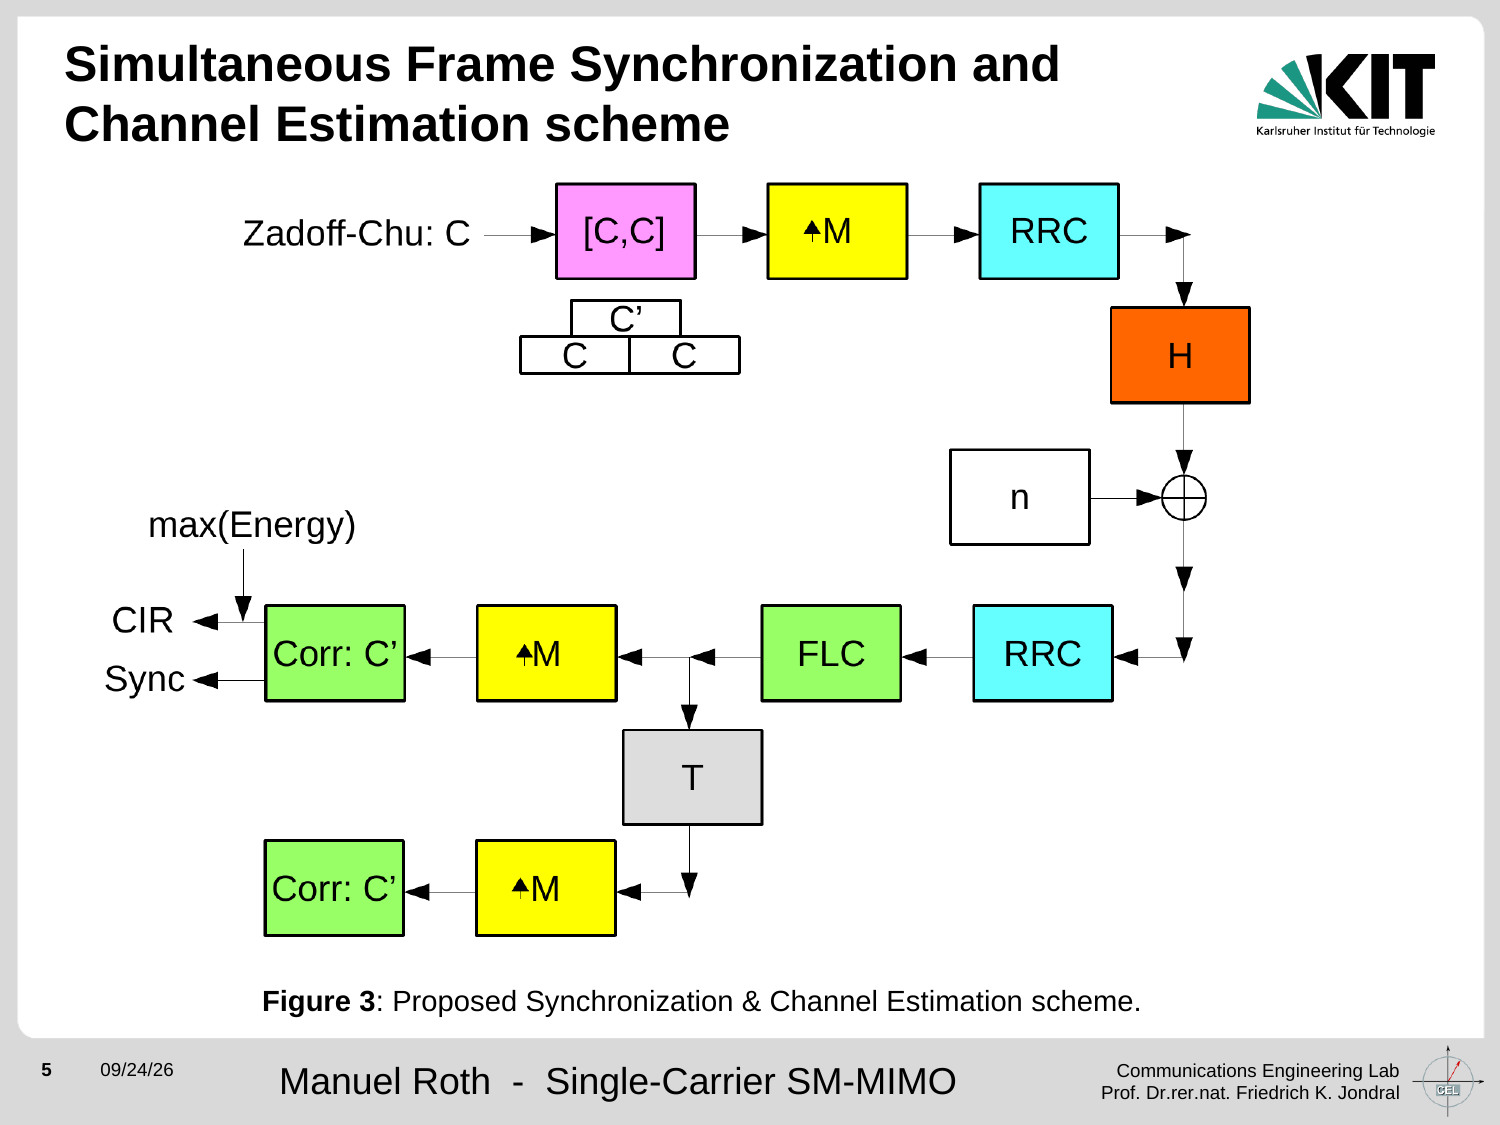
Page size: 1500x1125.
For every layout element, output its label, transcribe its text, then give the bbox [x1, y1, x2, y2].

text_box Figure 3: Proposed Synchronization & Channel Estimation scheme. [135, 975, 1186, 1025]
picture [0, 0, 1500, 1125]
title Simultaneous Frame Synchronization and Channel Estimation scheme [64, 31, 1198, 152]
